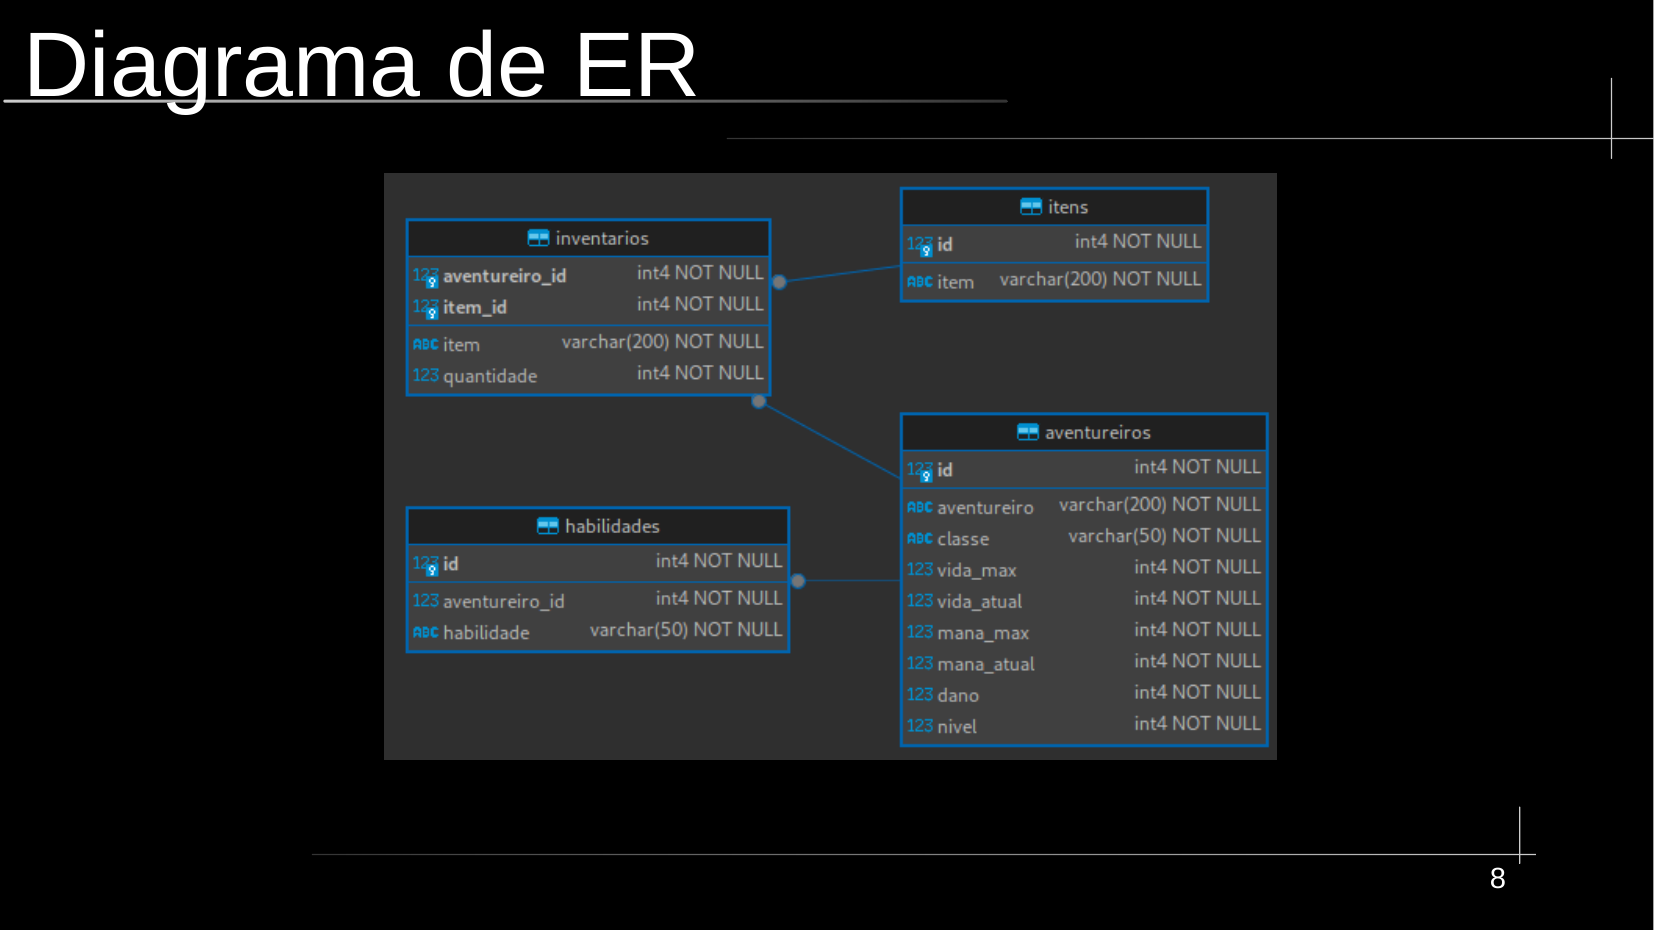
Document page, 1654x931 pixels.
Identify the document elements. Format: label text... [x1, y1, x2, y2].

picture [384, 173, 1277, 760]
title Diagrama de ER [23, 11, 1589, 119]
